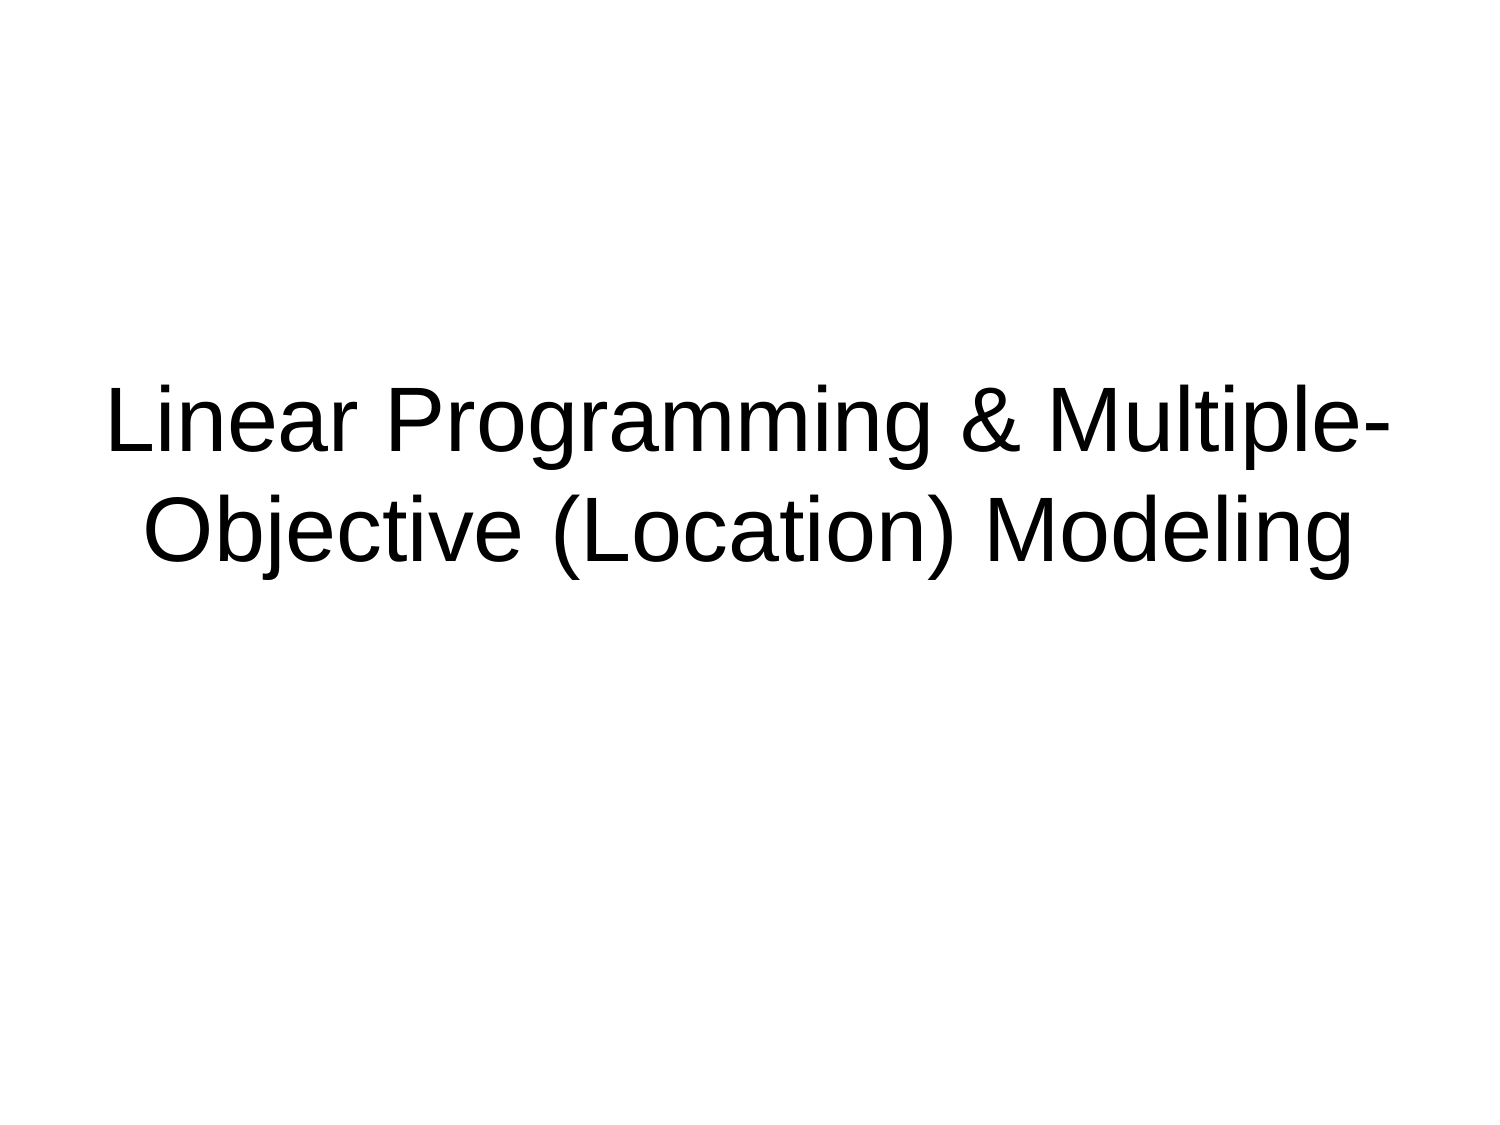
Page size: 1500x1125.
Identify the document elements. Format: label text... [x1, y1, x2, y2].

title Linear Programming & Multiple-Objective (Location) Modeling [0, 349, 1500, 591]
